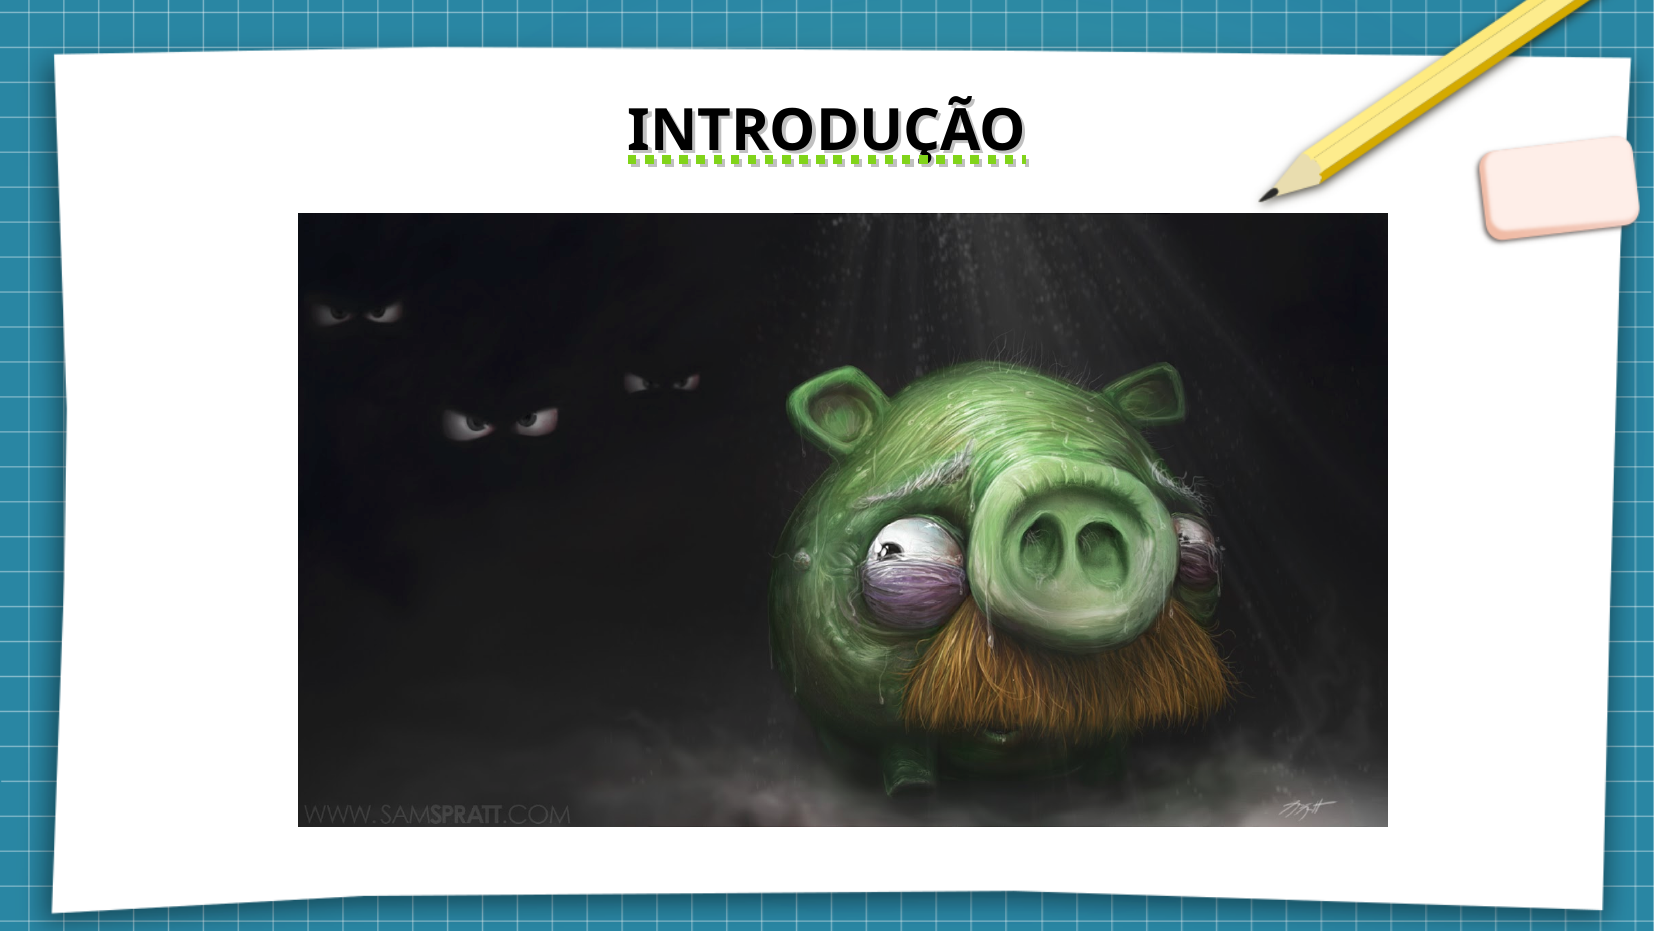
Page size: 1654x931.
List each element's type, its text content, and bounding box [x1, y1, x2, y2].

title Introdução [82, 50, 1571, 206]
picture [0, 0, 1654, 931]
